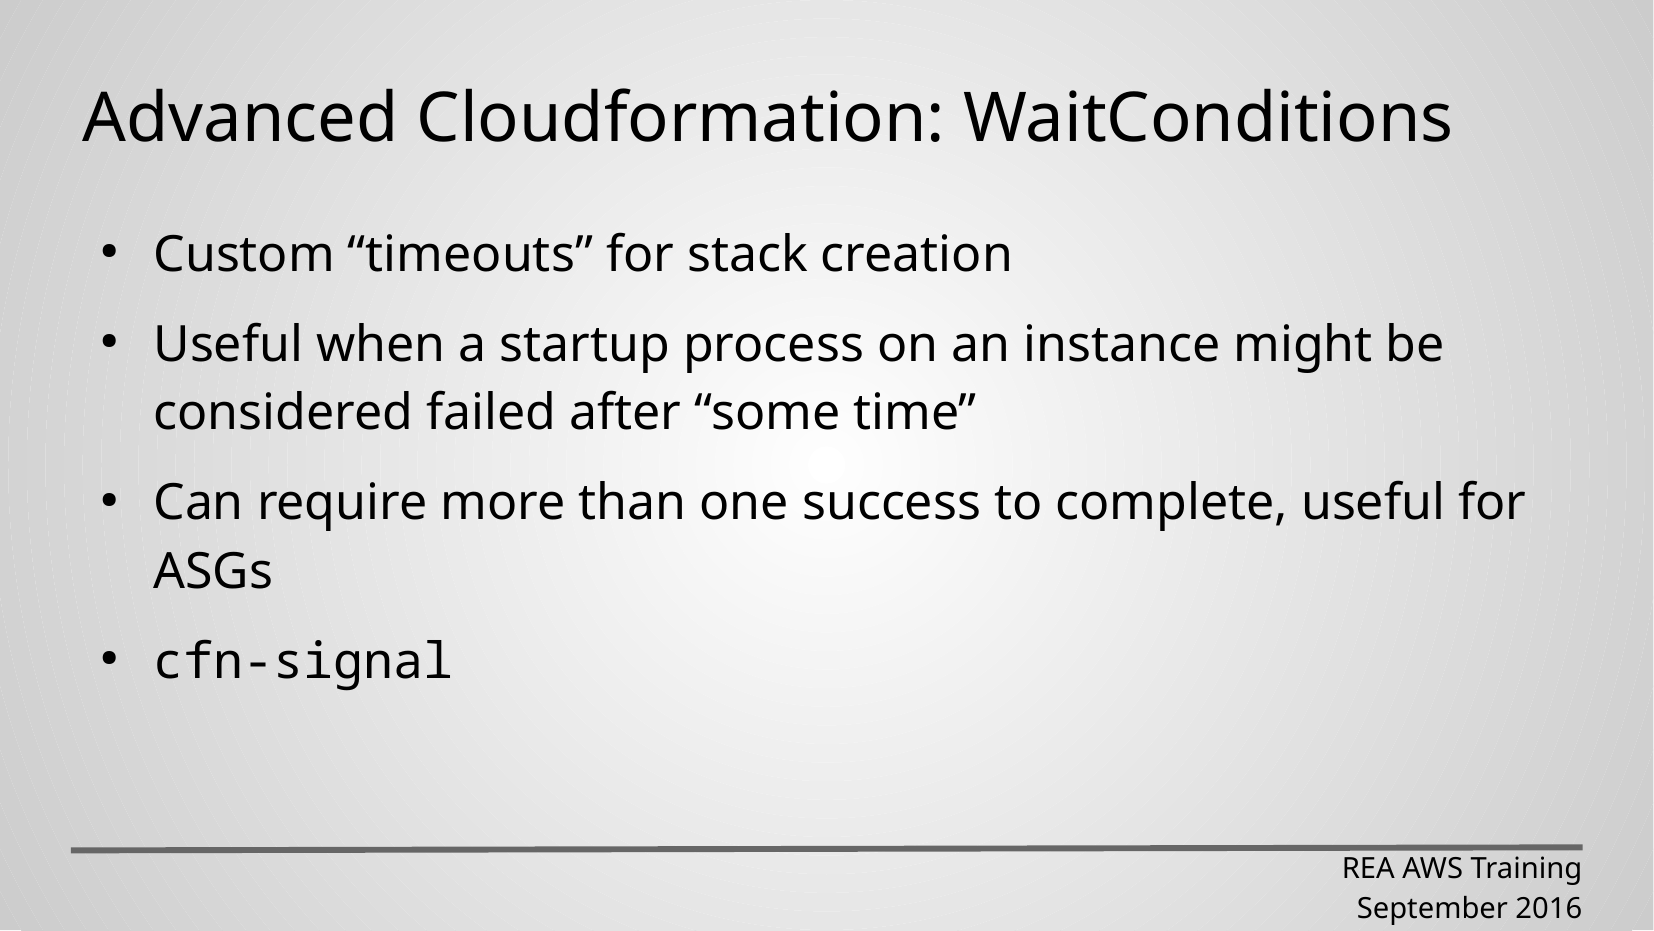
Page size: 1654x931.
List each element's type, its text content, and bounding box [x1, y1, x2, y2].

title Advanced Cloudformation: WaitConditions [82, 37, 1571, 193]
list Custom “timeouts” for stack creation Useful when a startup process on an instance might be considered failed after “some time” Can require more than one success to complete, useful for ASGs cfn-signal [82, 217, 1571, 827]
